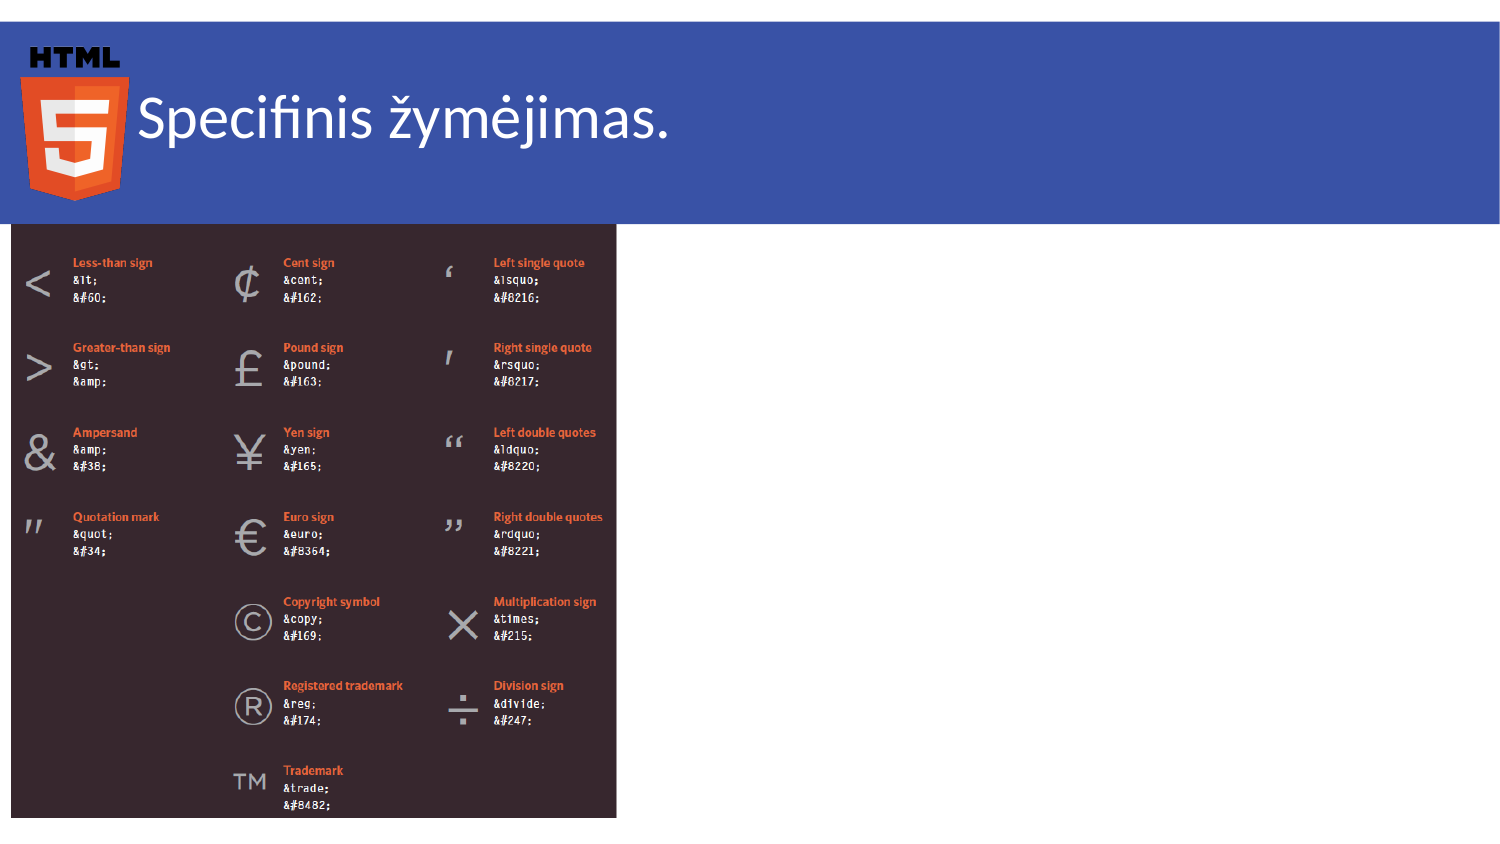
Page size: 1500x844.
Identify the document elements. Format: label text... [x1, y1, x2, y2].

picture [20, 46, 130, 201]
title Specifinis žymėjimas. [122, 72, 1500, 167]
picture [11, 224, 617, 818]
